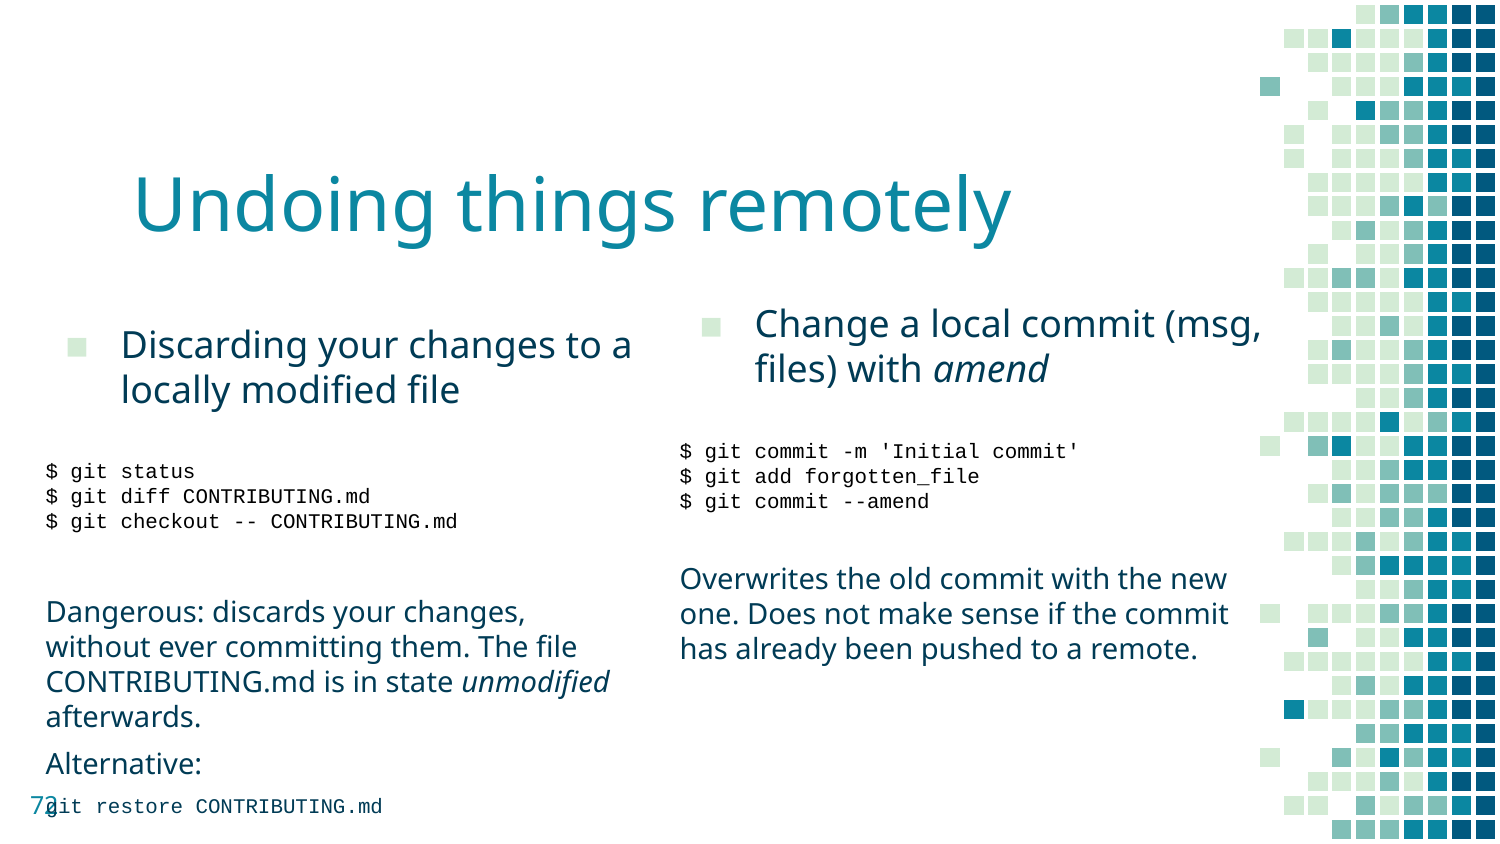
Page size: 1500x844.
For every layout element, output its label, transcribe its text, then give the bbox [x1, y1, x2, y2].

list Discarding your changes to a locally modified file $ git status $ git diff CONTRIBUTING.md $ git checkout -- CONTRIBUTING.md Dangerous: discards your changes, without ever committing them. The file CONTRIBUTING.md is in state unmodified afterwards. Alternative: git restore CONTRIBUTING.md [30, 305, 654, 795]
slide_number <number> [15, 774, 105, 839]
list Change a local commit (msg, files) with amend $ git commit -m 'Initial commit' $ git add forgotten_file $ git commit --amend Overwrites the old commit with the new one. Does not make sense if the commit has already been pushed to a remote. [664, 285, 1288, 775]
title Undoing things remotely [117, 121, 1227, 262]
